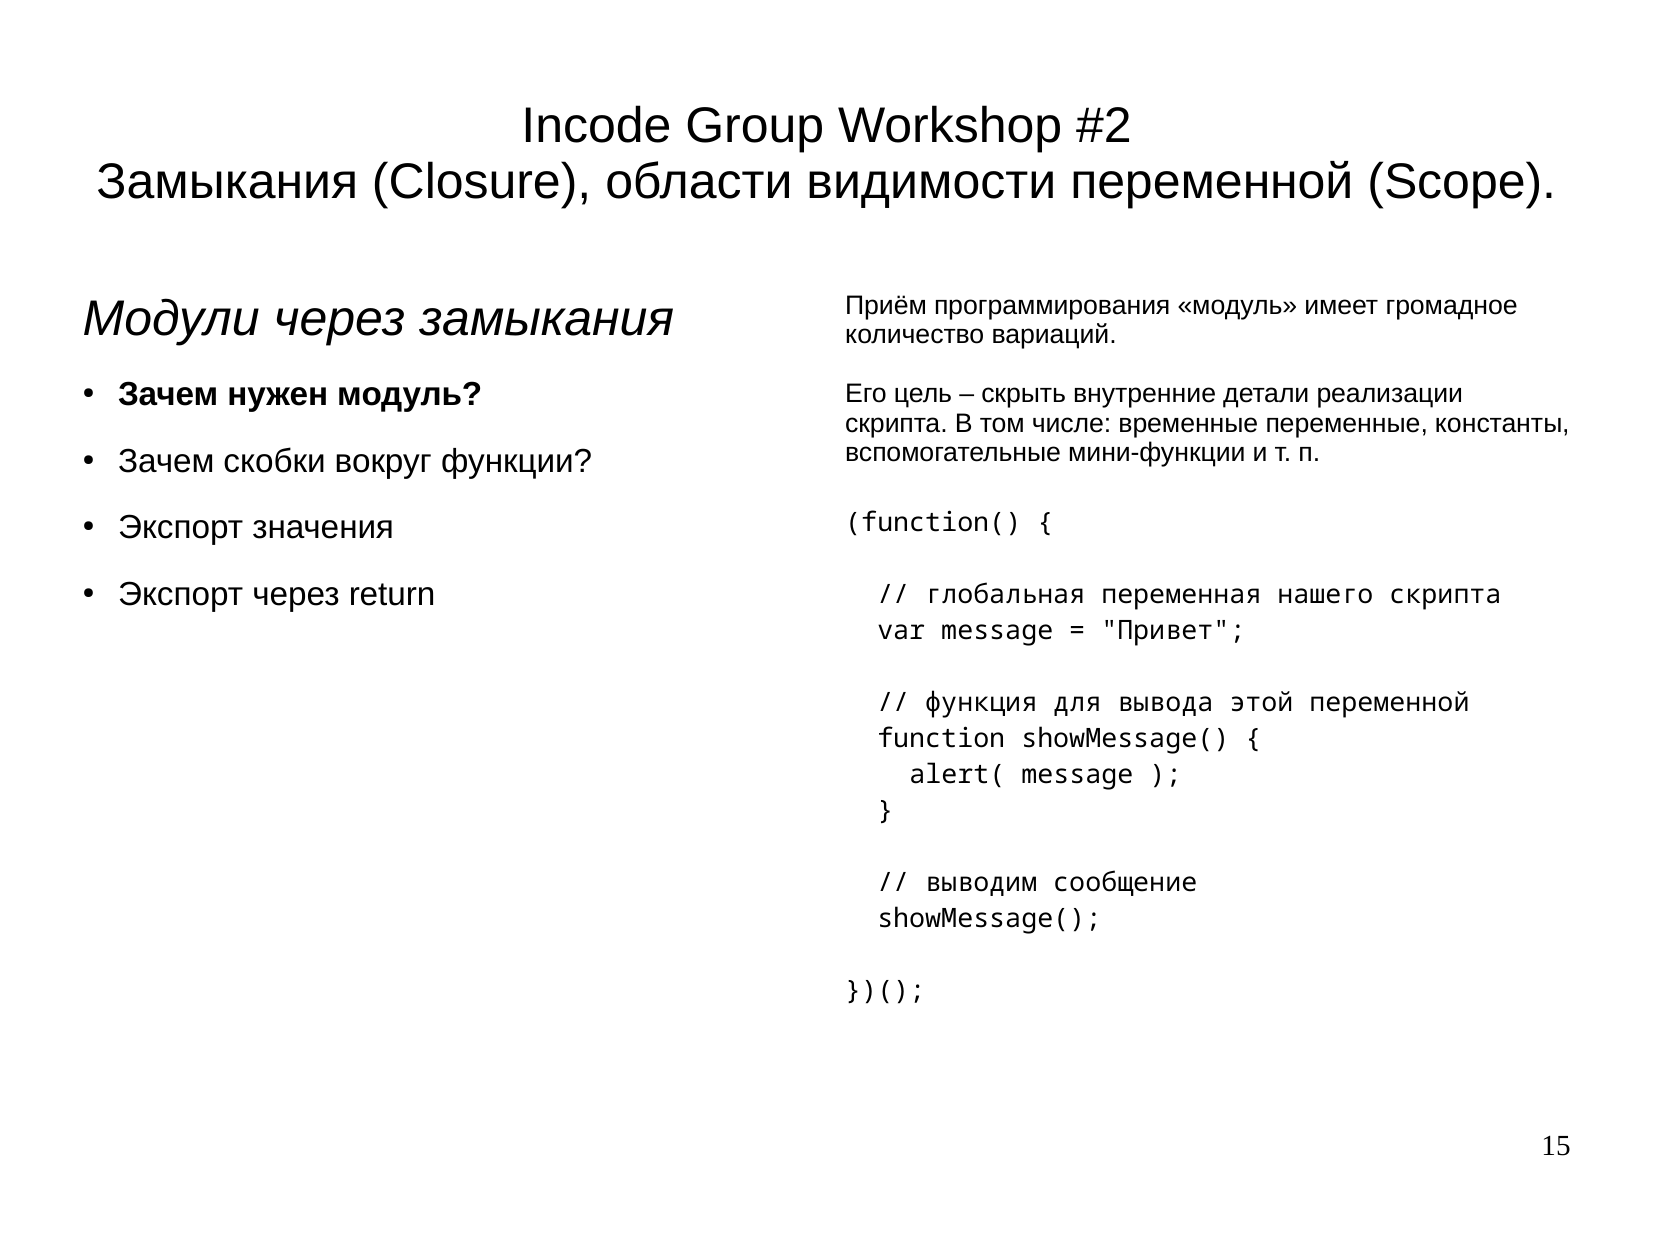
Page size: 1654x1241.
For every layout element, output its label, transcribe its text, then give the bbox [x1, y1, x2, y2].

list Модули через замыкания Зачем нужен модуль? Зачем скобки вокруг функции? Экспорт значения Экспорт через return [82, 290, 809, 1010]
title Incode Group Workshop #2 Замыкания (Closure), области видимости переменной (Scope). [82, 49, 1571, 257]
list Приём программирования «модуль» имеет громадное количество вариаций. Его цель – скрыть внутренние детали реализации скрипта. В том числе: временные переменные, константы, вспомогательные мини-функции и т. п. (function() { // глобальная переменная нашего скрипта var message = "Привет"; // функция для вывода этой переменной function showMessage() { alert( message ); } // выводим сообщение showMessage(); })(); [845, 290, 1572, 1010]
